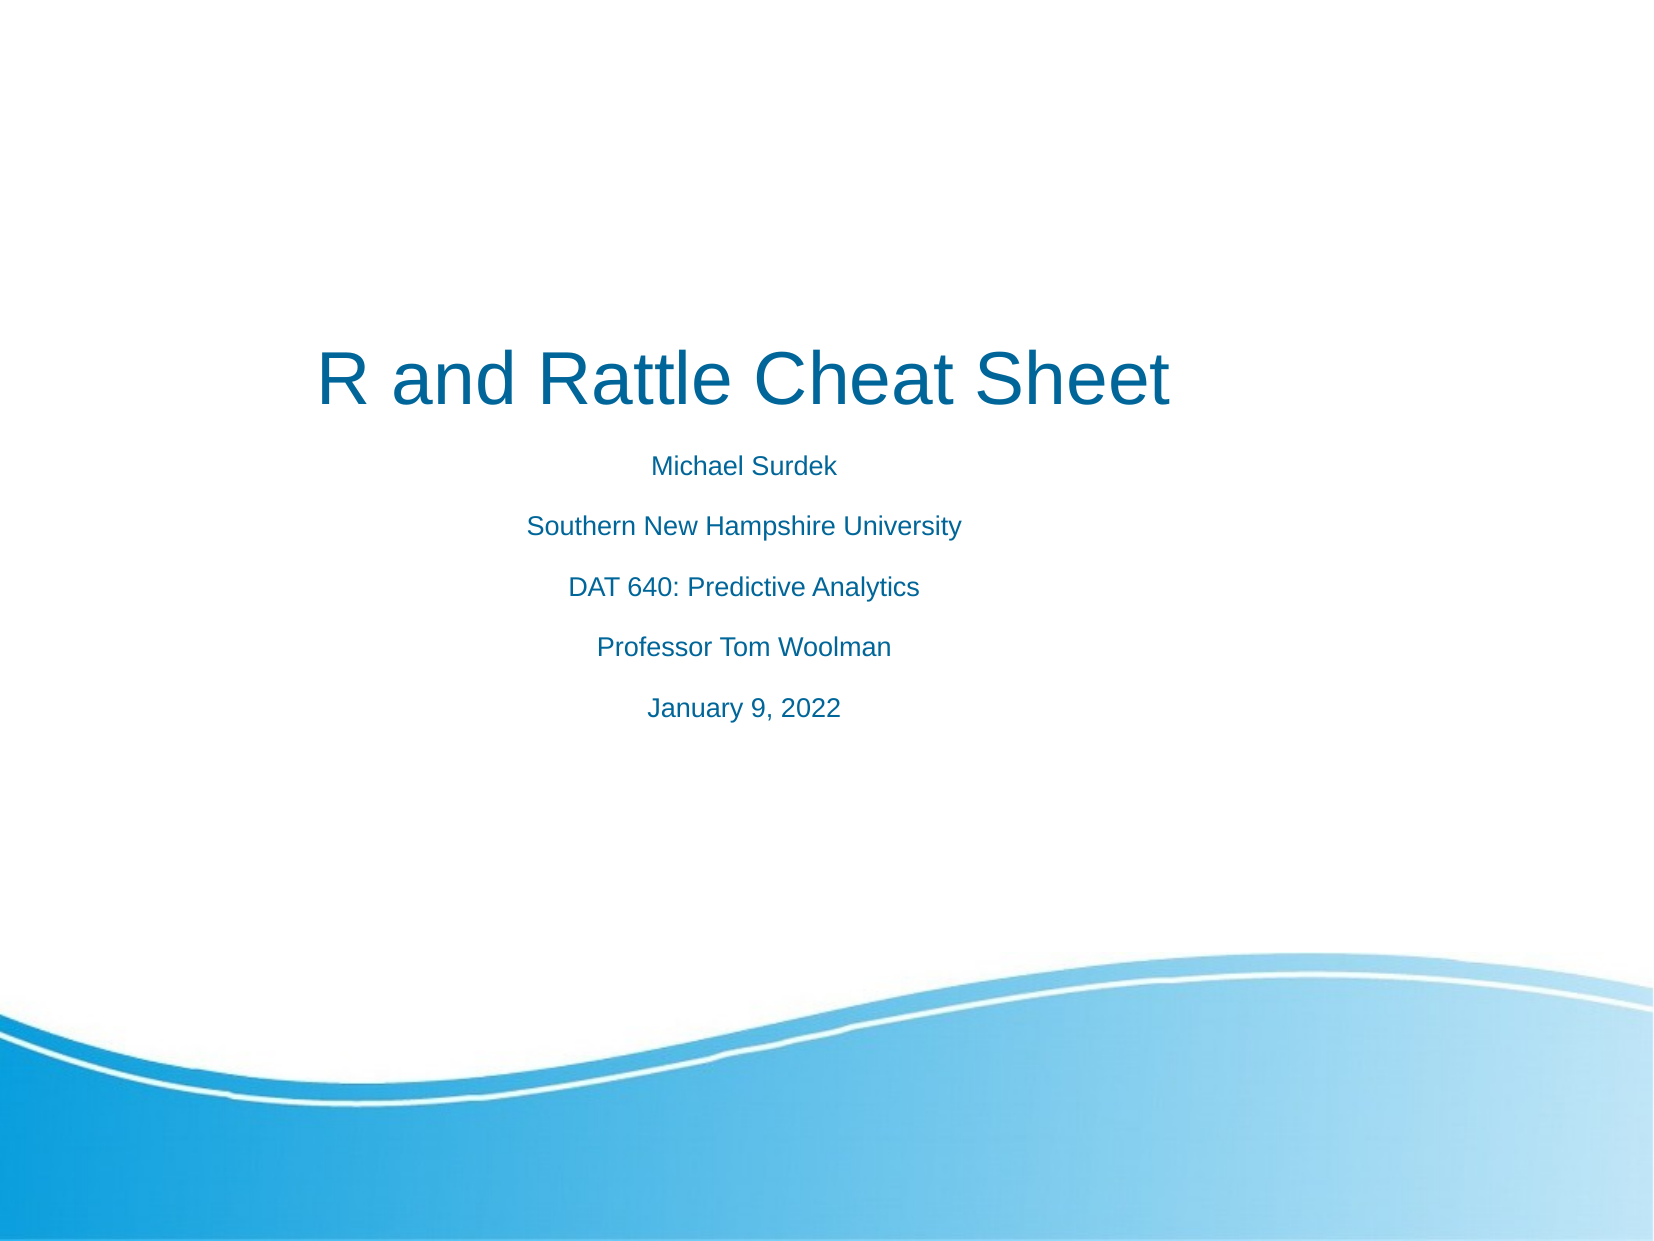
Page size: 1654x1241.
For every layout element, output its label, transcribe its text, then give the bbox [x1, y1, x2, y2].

title R and Rattle Cheat Sheet Michael Surdek Southern New Hampshire University DAT 640: Predictive Analytics Professor Tom Woolman January 9, 2022 [0, 252, 1489, 723]
picture [0, 952, 1654, 1241]
